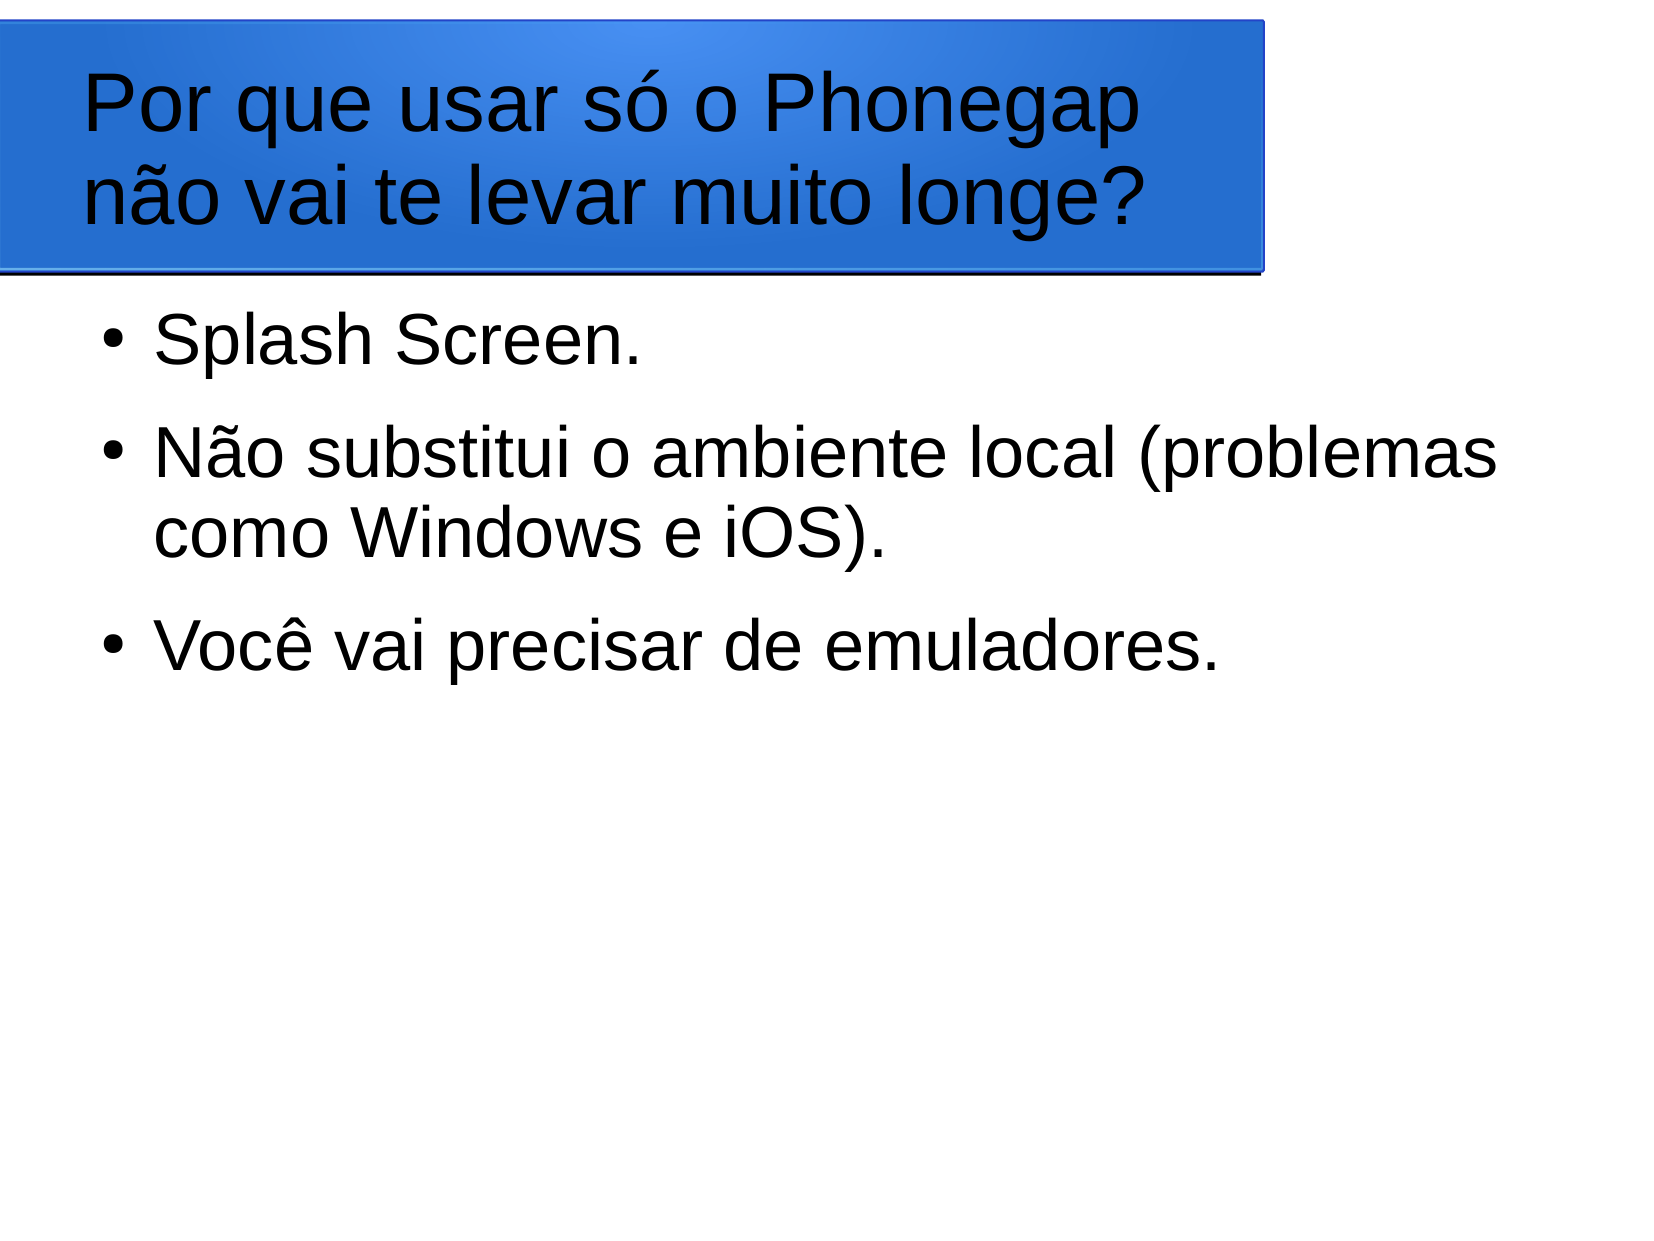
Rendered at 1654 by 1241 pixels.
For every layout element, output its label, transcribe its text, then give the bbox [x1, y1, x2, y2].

title Por que usar só o Phonegap não vai te levar muito longe? [82, 47, 1235, 252]
list Splash Screen. Não substitui o ambiente local (problemas como Windows e iOS). Você vai precisar de emuladores. [82, 299, 1571, 1019]
